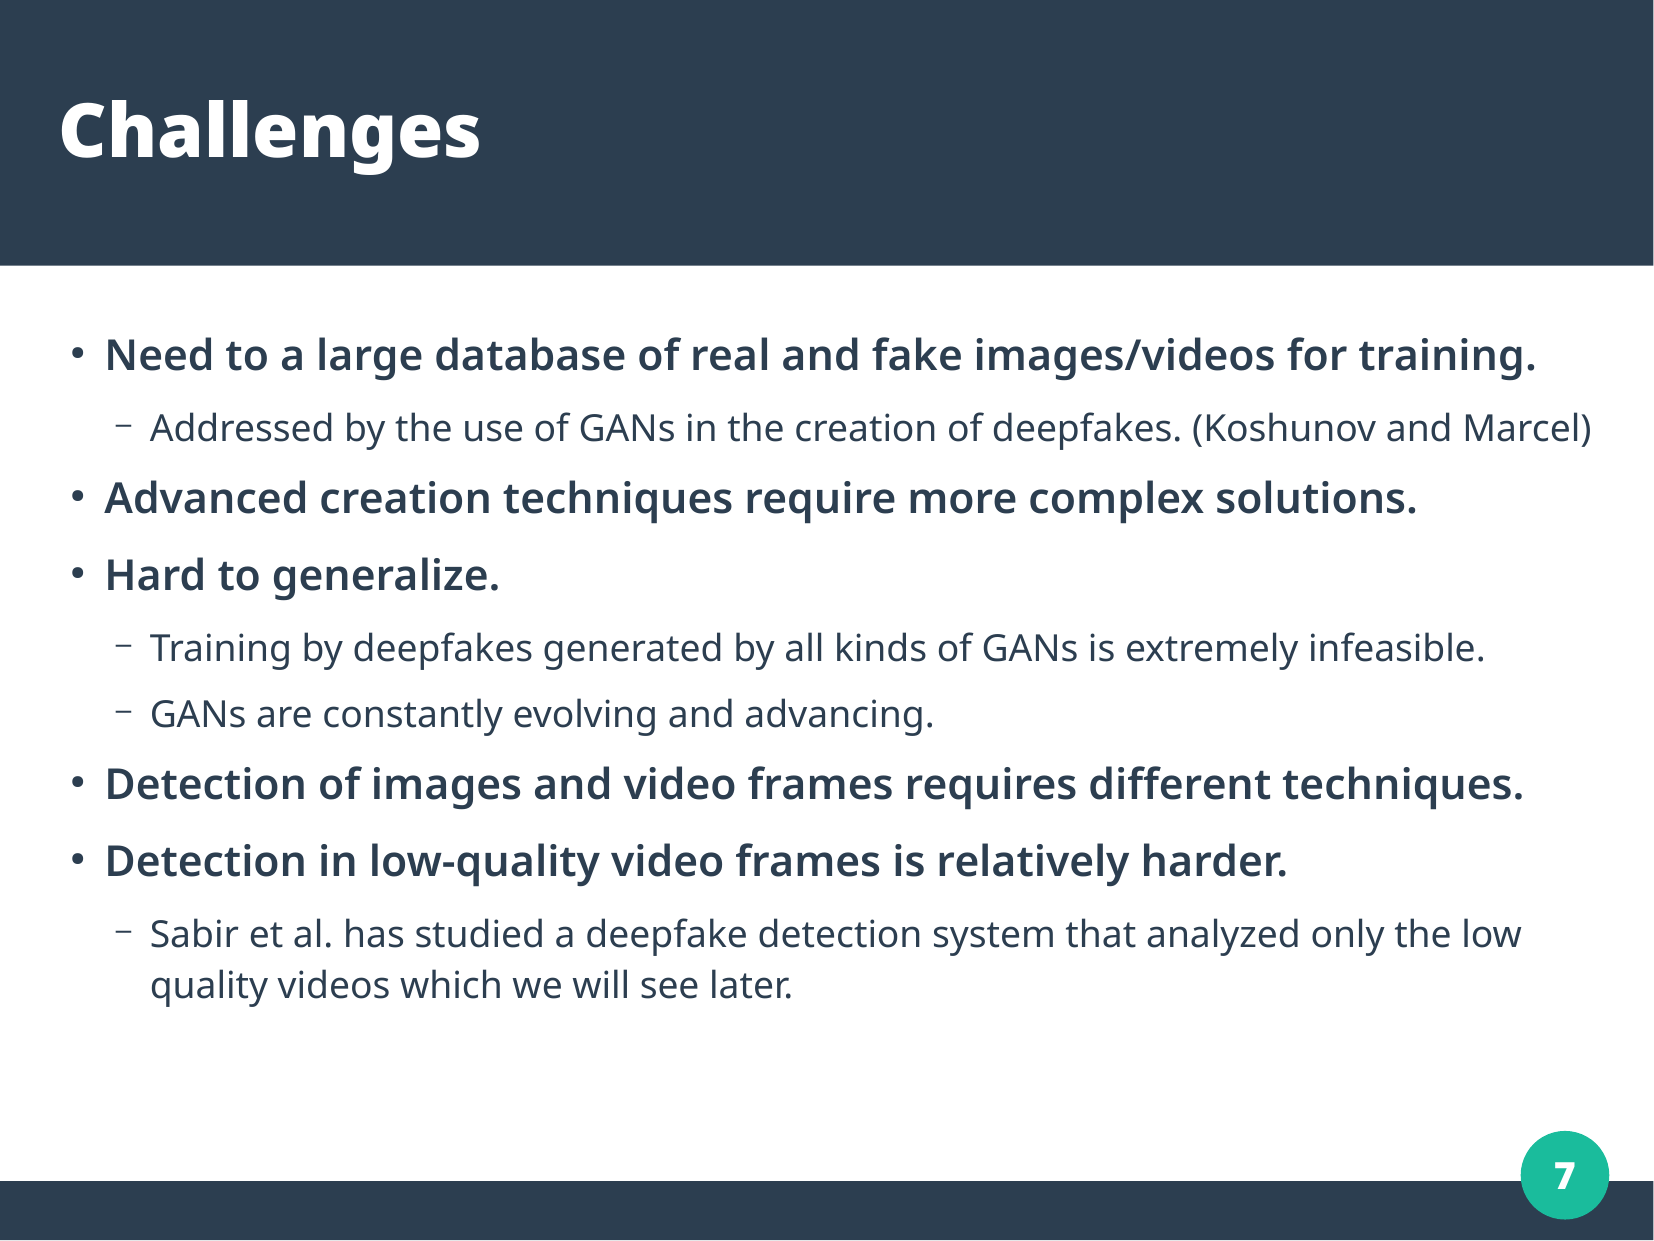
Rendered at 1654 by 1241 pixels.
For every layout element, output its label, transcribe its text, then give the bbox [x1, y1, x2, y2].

list Need to a large database of real and fake images/videos for training. Addressed by the use of GANs in the creation of deepfakes. (Koshunov and Marcel) Advanced creation techniques require more complex solutions. Hard to generalize. Training by deepfakes generated by all kinds of GANs is extremely infeasible. GANs are constantly evolving and advancing. Detection of images and video frames requires different techniques. Detection in low-quality video frames is relatively harder. Sabir et al. has studied a deepfake detection system that analyzed only the low quality videos which we will see later. [59, 324, 1595, 1152]
title Challenges [59, 49, 1595, 207]
